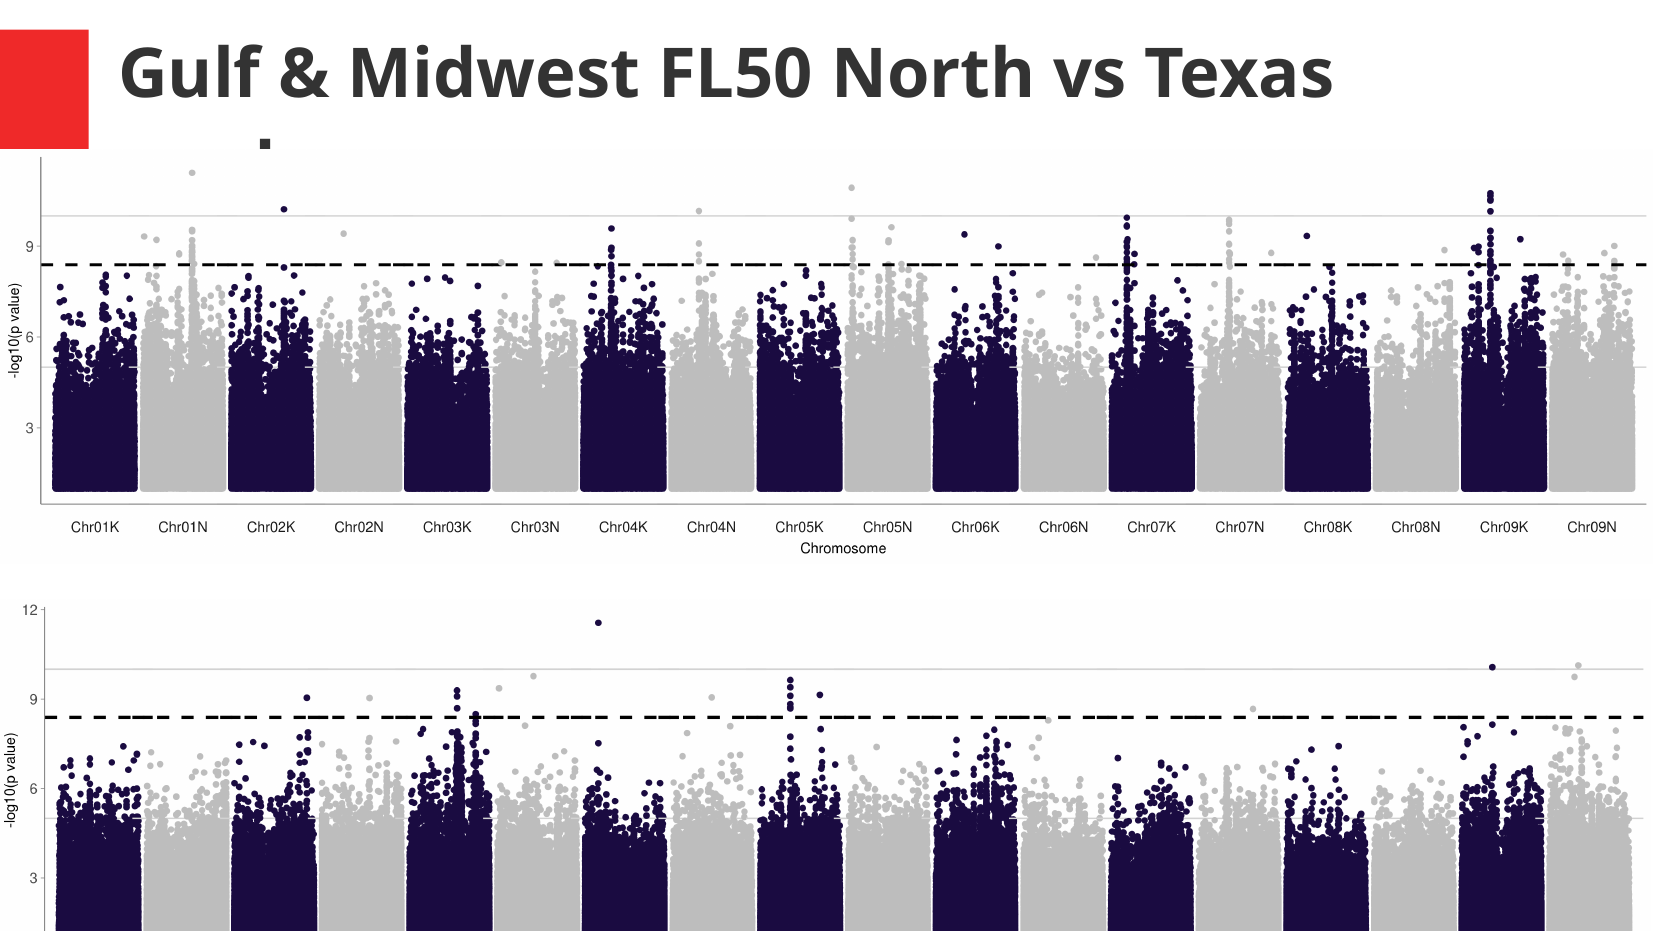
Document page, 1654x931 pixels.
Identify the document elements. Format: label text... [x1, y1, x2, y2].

picture [0, 599, 1651, 931]
picture [0, 149, 1654, 564]
title Gulf & Midwest FL50 North vs Texas gardens [118, 29, 1595, 149]
